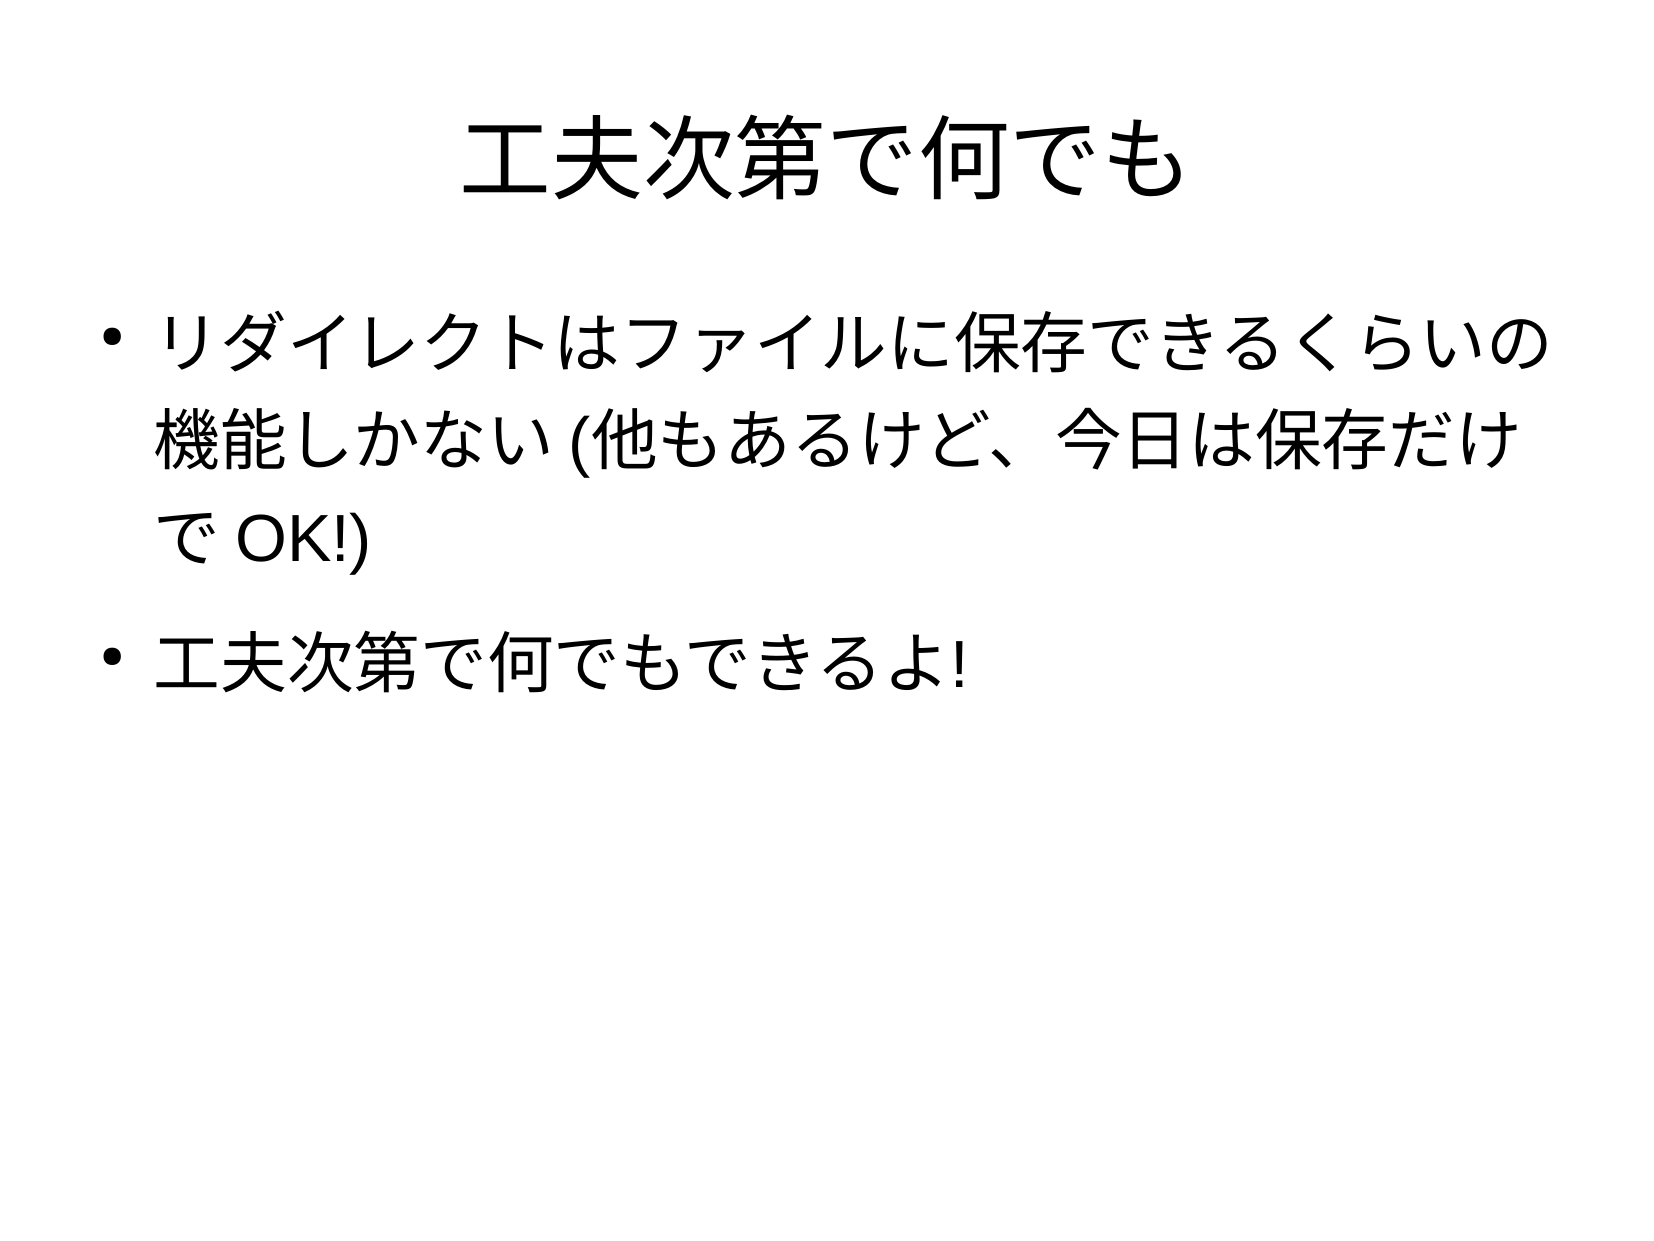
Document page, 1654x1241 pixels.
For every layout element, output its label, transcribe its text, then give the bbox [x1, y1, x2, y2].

list リダイレクトはファイルに保存できるくらいの機能しかない (他もあるけど、今日は保存だけで OK!) 工夫次第で何でもできるよ! [82, 290, 1571, 1010]
title 工夫次第で何でも [82, 49, 1571, 257]
